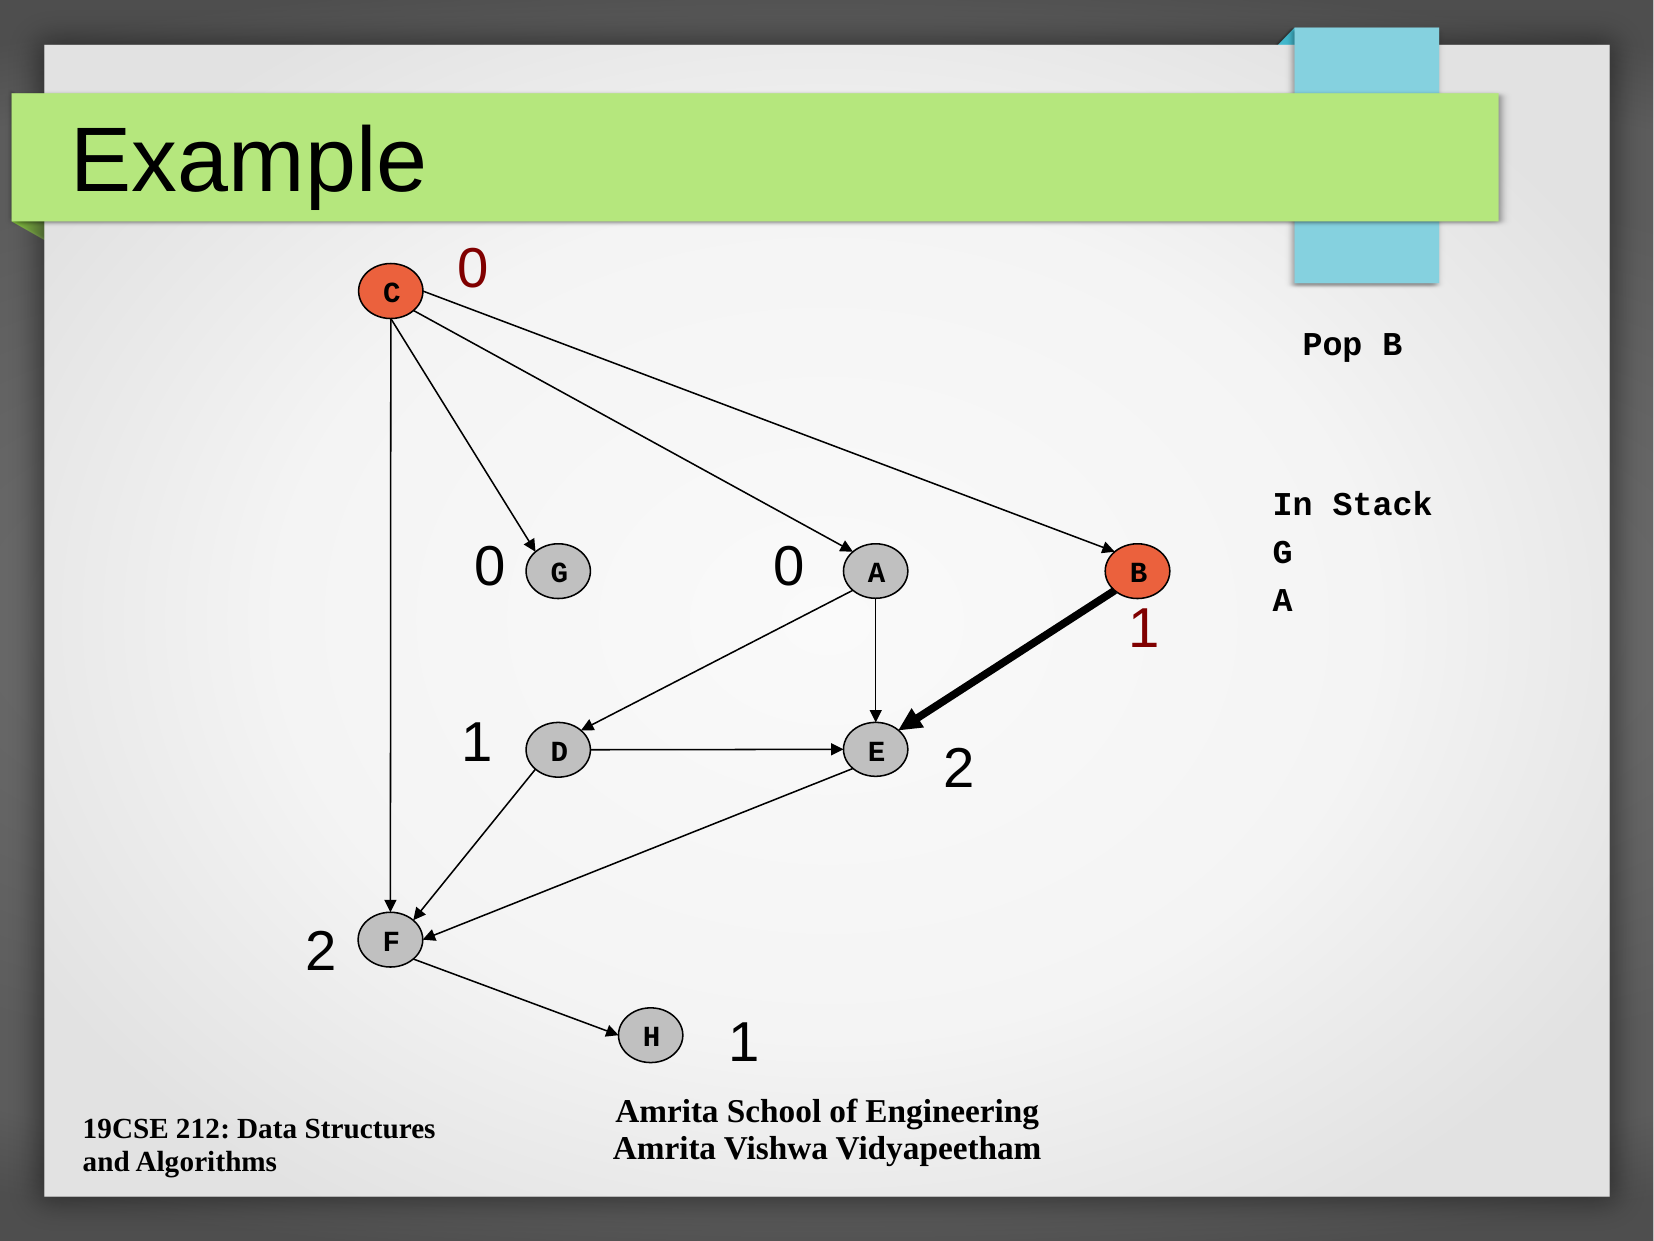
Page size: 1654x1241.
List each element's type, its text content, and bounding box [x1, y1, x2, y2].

text_box 0 [459, 522, 528, 606]
text_box 1 [446, 698, 515, 782]
text_box 0 [443, 223, 511, 308]
title Example [70, 106, 1229, 213]
text_box G [528, 543, 591, 599]
text_box 2 [928, 724, 997, 808]
text_box In Stack G A [1257, 466, 1448, 626]
text_box F [359, 912, 423, 968]
text_box C [358, 263, 423, 319]
text_box H [618, 1007, 683, 1063]
text_box 0 [759, 522, 827, 606]
text_box 1 [713, 997, 782, 1082]
text_box A [843, 543, 908, 599]
text_box 2 [290, 906, 359, 991]
text_box D [526, 722, 591, 778]
text_box E [843, 722, 908, 777]
picture [0, 0, 1654, 1241]
text_box B [1105, 543, 1170, 587]
text_box Pop B [1287, 307, 1418, 371]
text_box 1 [1113, 583, 1182, 668]
